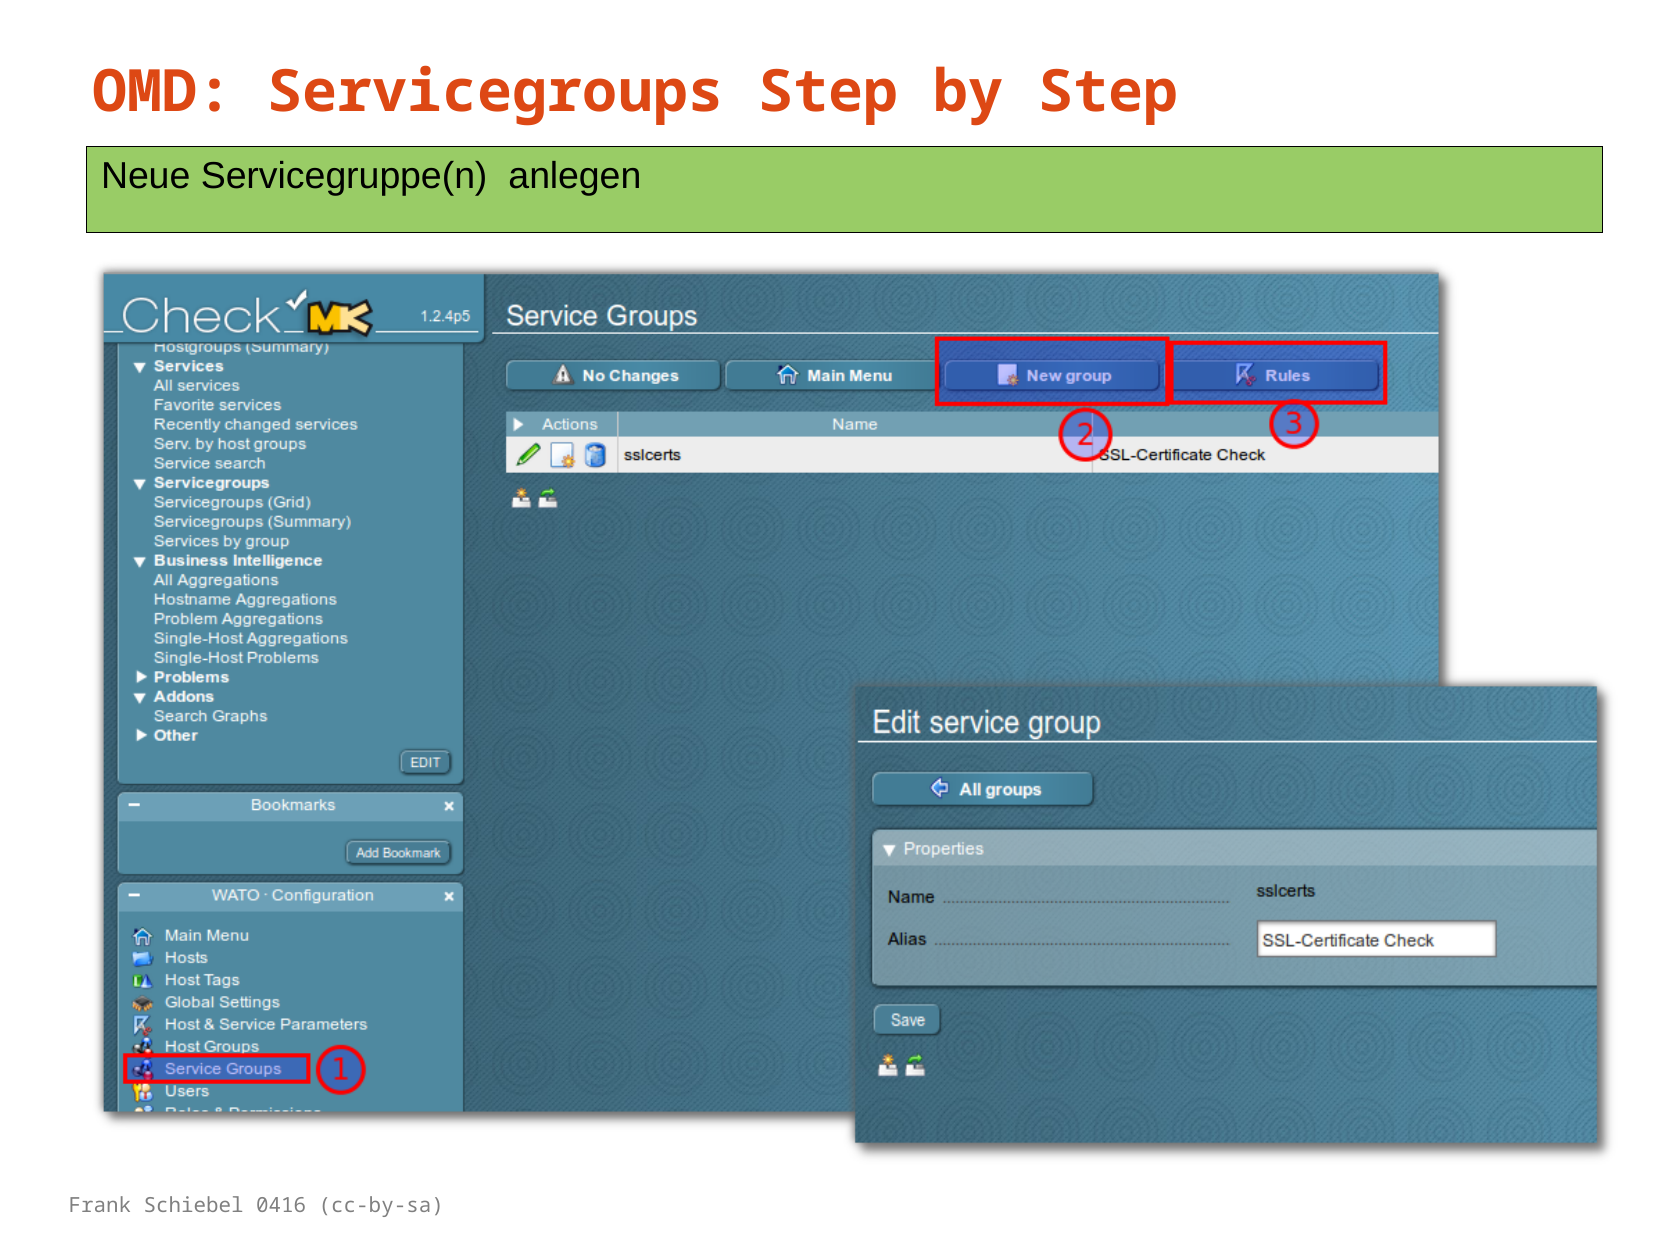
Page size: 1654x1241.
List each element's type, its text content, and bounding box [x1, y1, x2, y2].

text_box Neue Servicegruppe(n) anlegen [86, 146, 1603, 233]
picture [90, 259, 1620, 1168]
text_box OMD: Servicegroups Step by Step [78, 42, 1449, 117]
